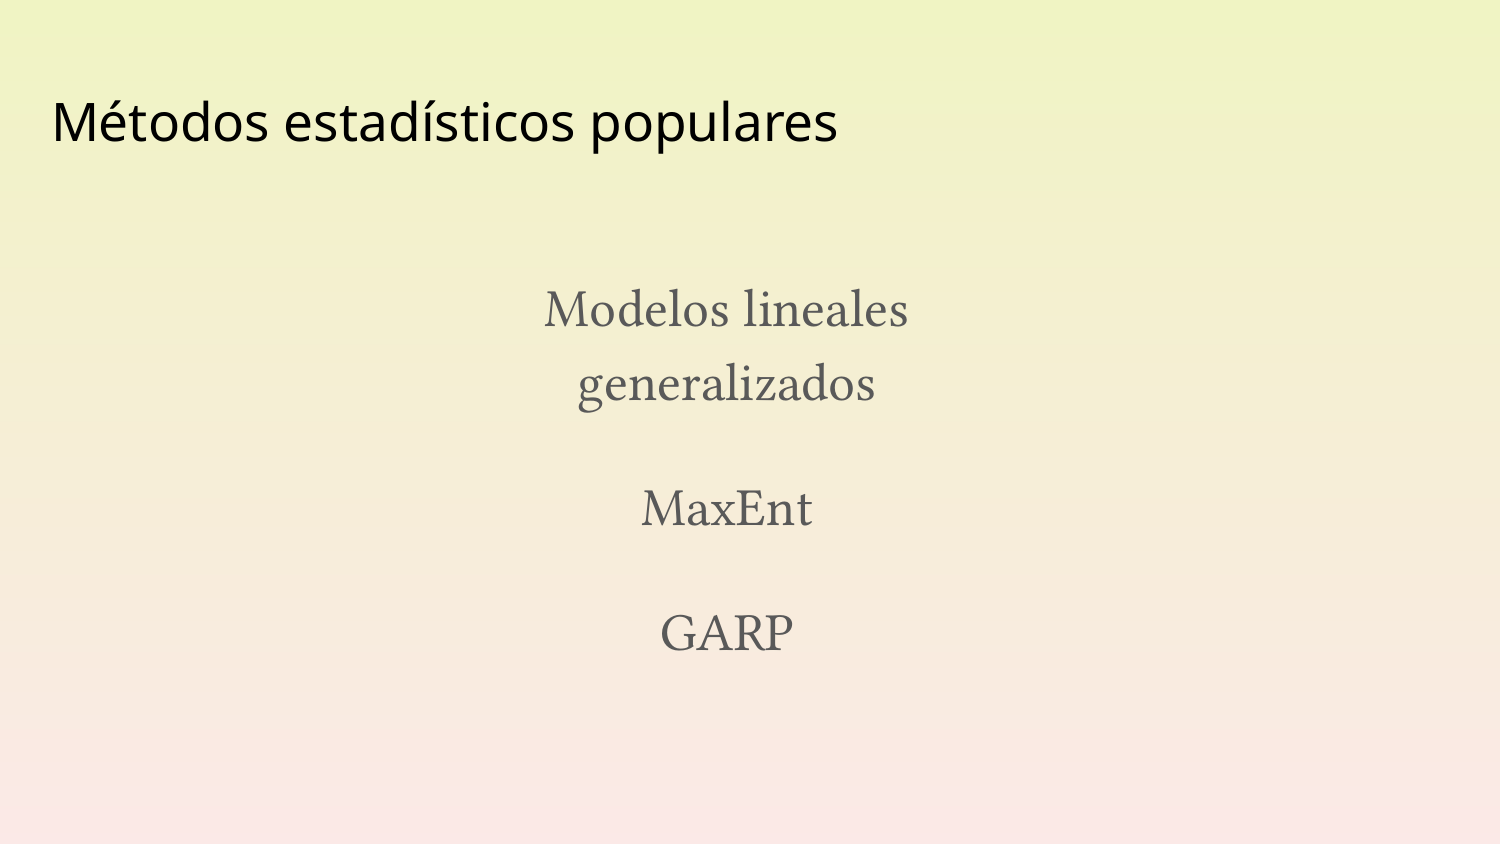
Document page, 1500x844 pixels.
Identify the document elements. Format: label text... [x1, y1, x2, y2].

title Métodos estadísticos populares [51, 72, 1449, 167]
list Modelos lineales generalizados MaxEnt GARP [442, 248, 1012, 680]
